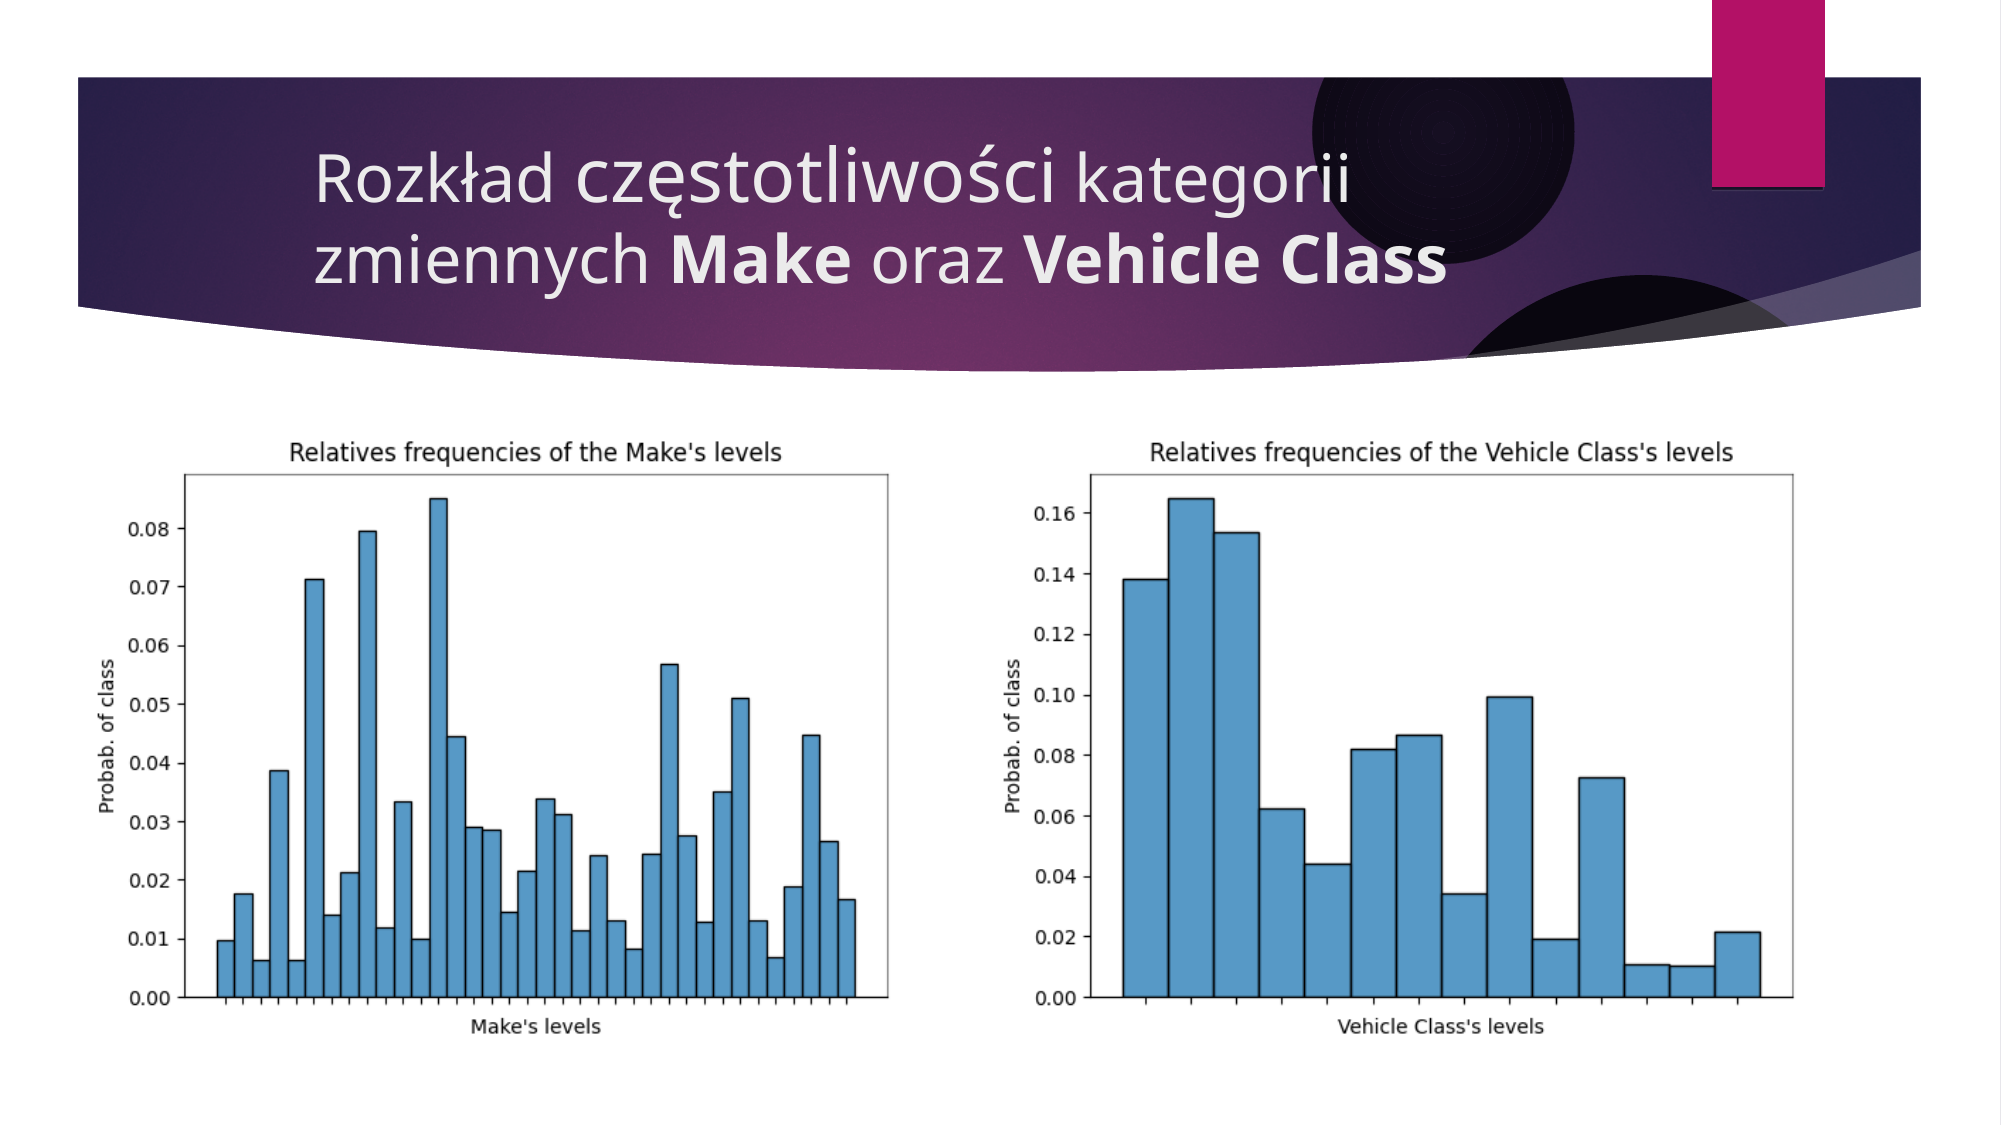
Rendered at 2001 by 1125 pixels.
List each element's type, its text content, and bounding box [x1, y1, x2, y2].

picture [71, 392, 1883, 1072]
title Rozkład częstotliwości kategorii zmiennych Make oraz Vehicle Class [298, 119, 1657, 298]
